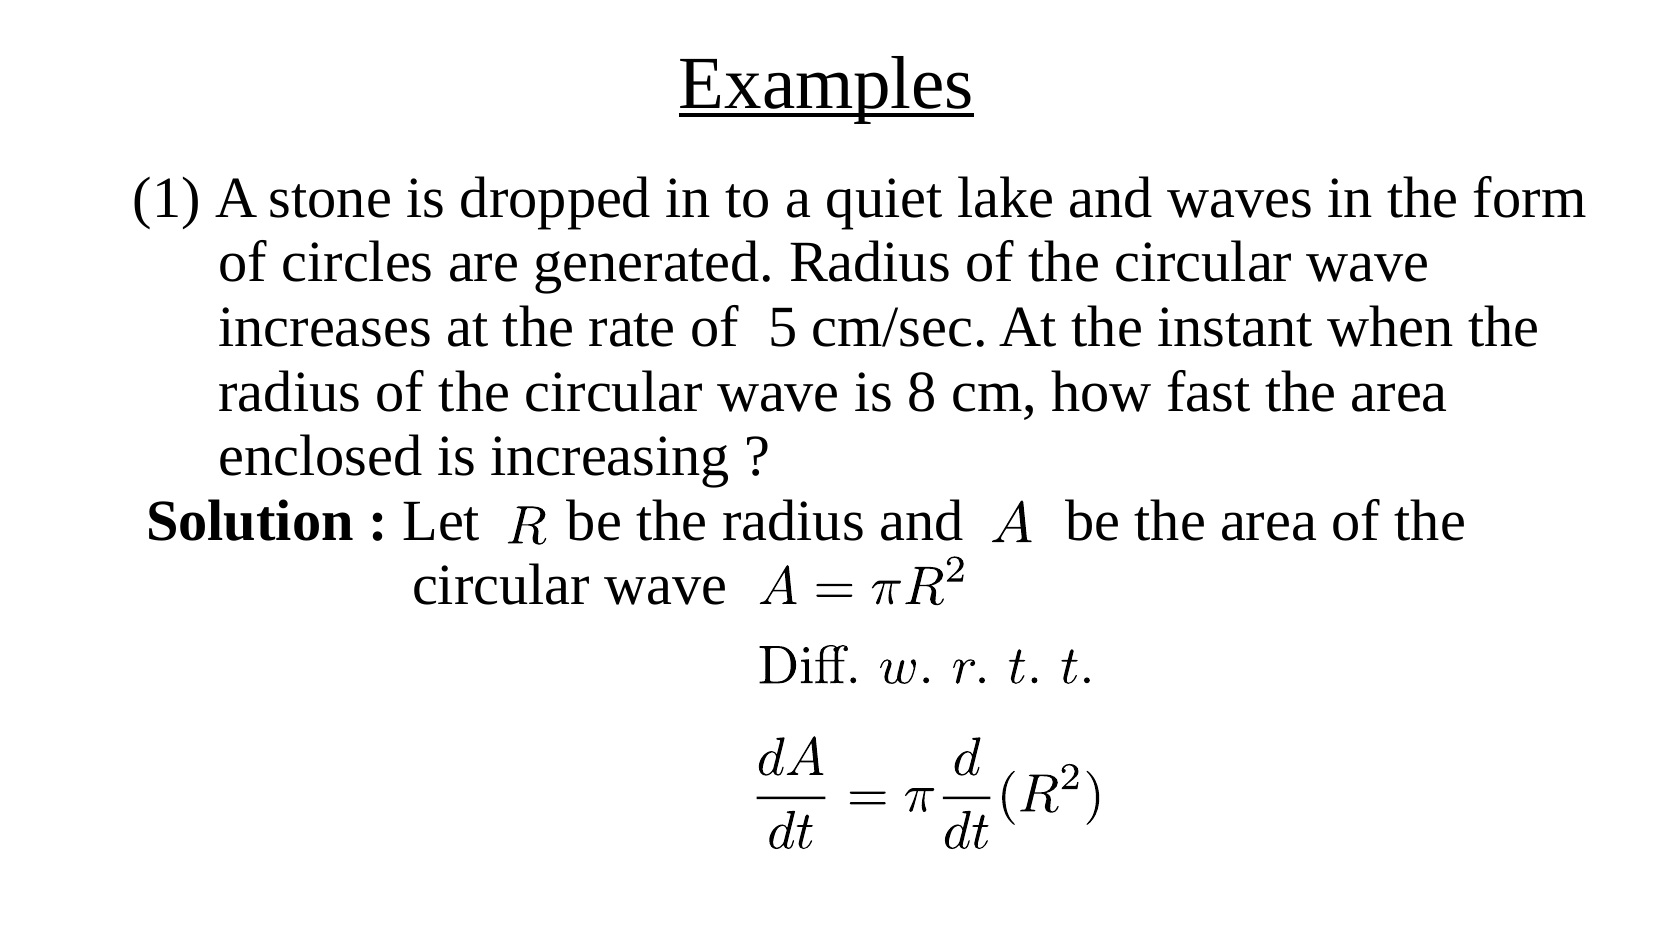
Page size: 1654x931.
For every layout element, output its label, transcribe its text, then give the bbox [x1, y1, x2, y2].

text_box [991, 500, 1032, 543]
text_box [756, 736, 1100, 850]
title Examples [82, 37, 1571, 130]
text_box [759, 645, 1090, 684]
text_box [759, 556, 964, 606]
text_box [507, 506, 547, 545]
subtitle (1) A stone is dropped in to a quiet lake and waves in the form of circles are generated. Radius of the circular wave increases at the rate of 5 cm/sec. At the instant when the radius of the circular wave is 8 cm, how fast the area enclosed is increasing ? Solution : Let be the radius and be the area of the circular wave [59, 165, 1619, 886]
